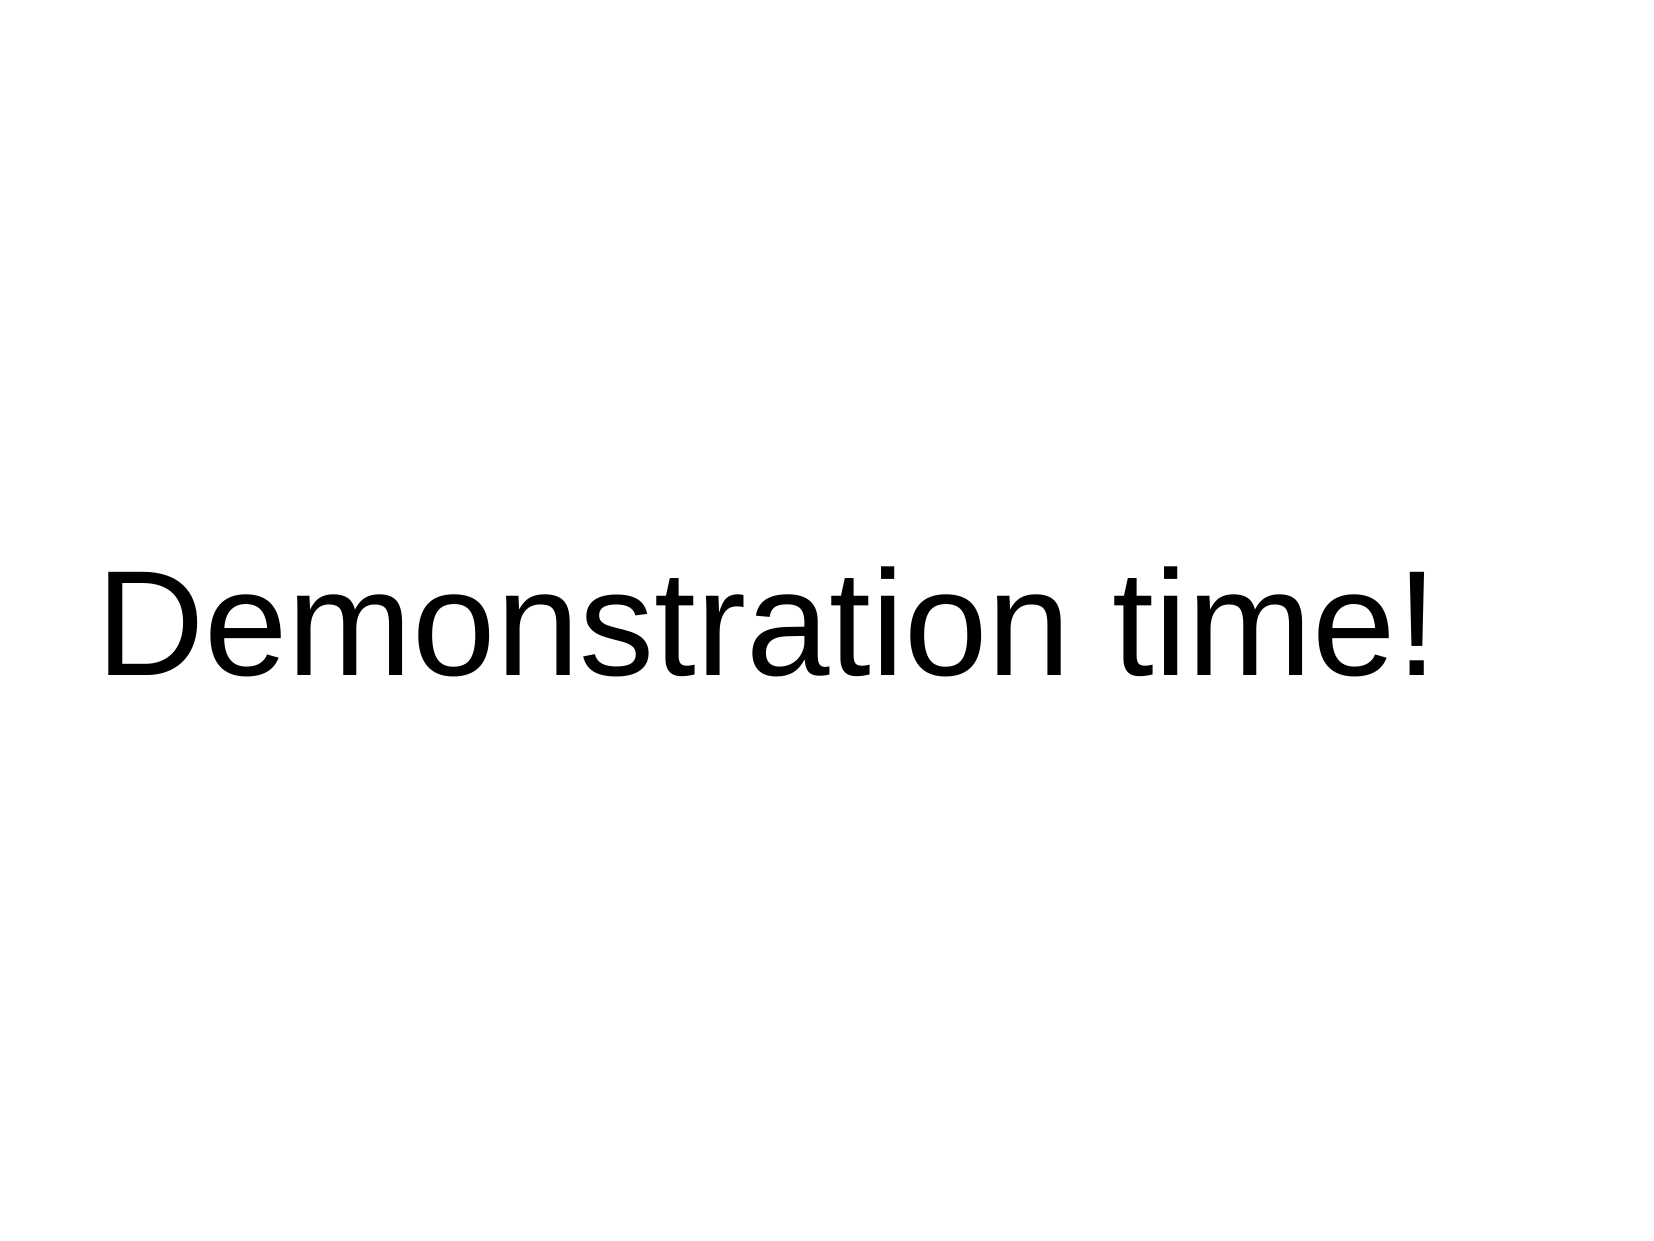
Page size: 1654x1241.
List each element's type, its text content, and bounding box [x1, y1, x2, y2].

title Demonstration time! [23, 519, 1512, 727]
